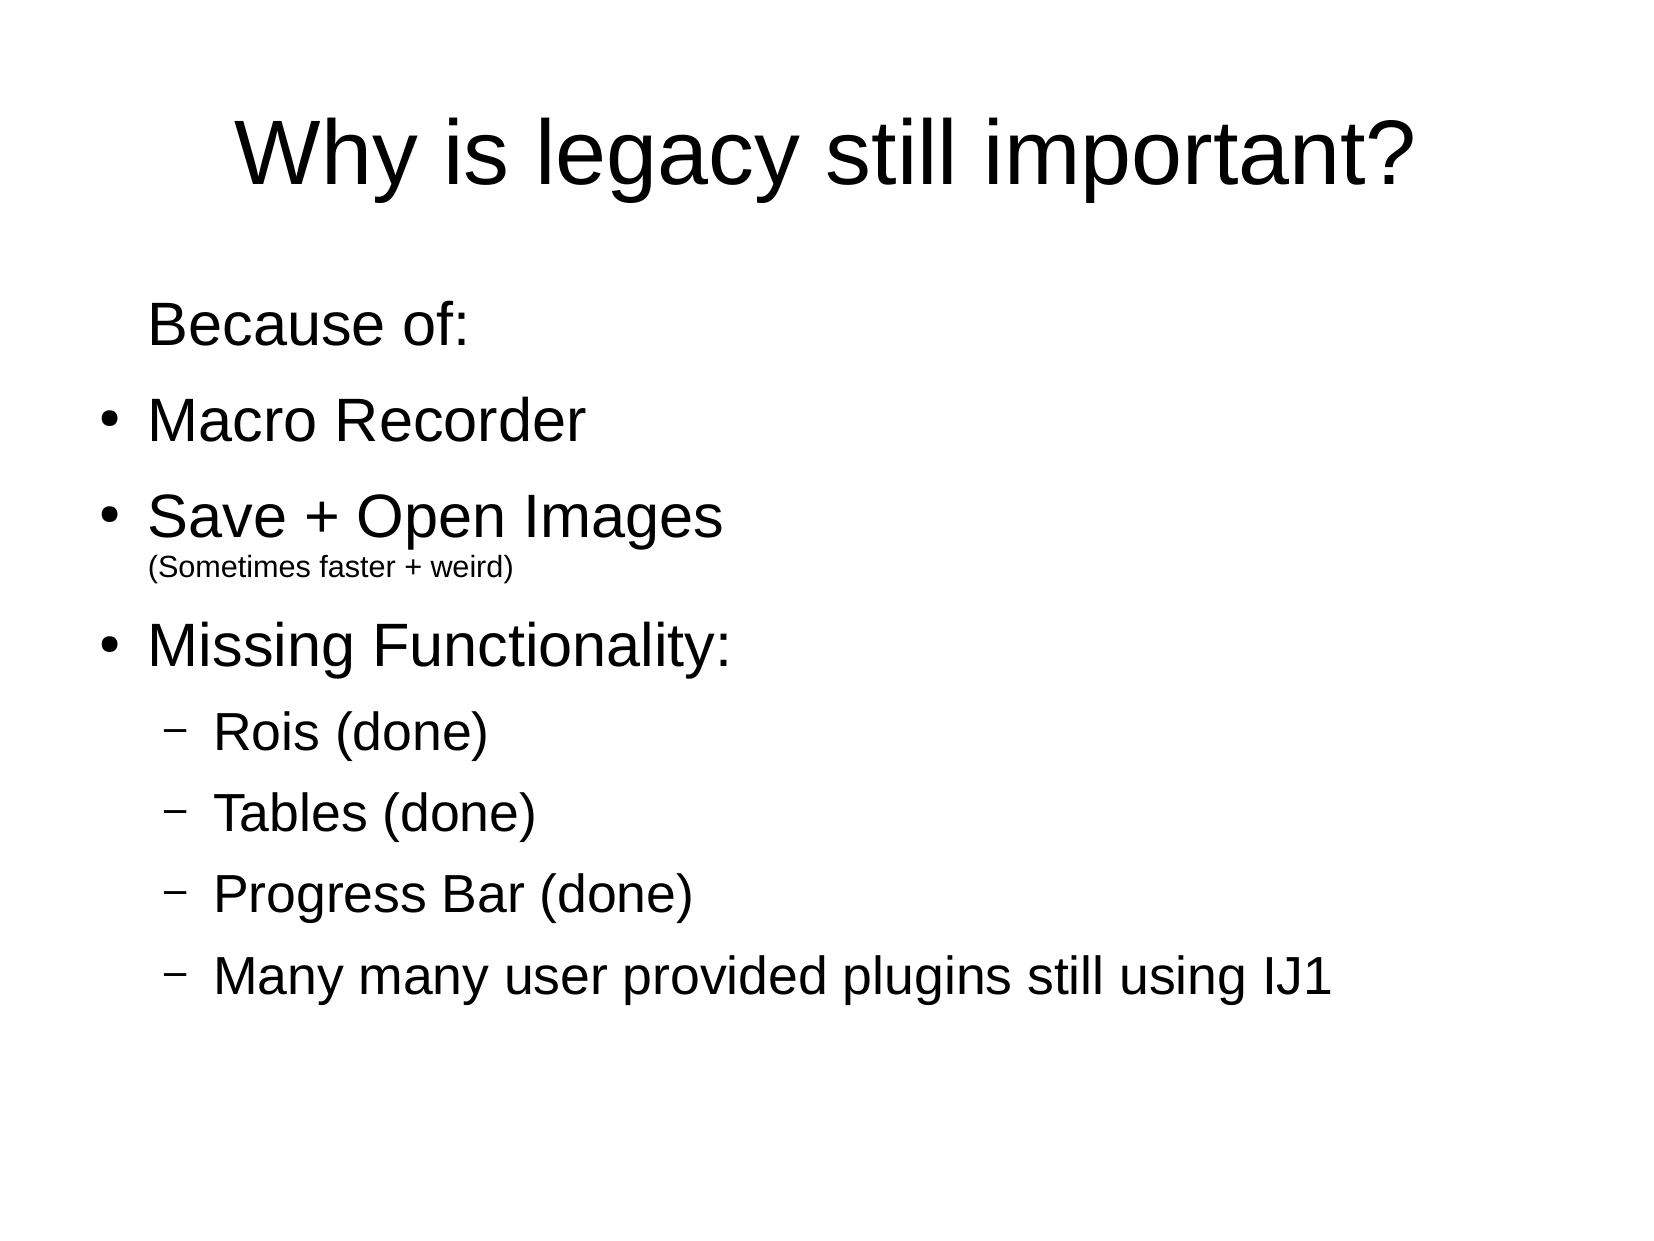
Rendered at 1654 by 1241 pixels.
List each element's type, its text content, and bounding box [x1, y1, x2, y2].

title Why is legacy still important? [82, 49, 1571, 257]
list Because of: Macro Recorder Save + Open Images (Sometimes faster + weird) Missing Functionality: Rois (done) Tables (done) Progress Bar (done) Many many user provided plugins still using IJ1 [82, 290, 1571, 1010]
